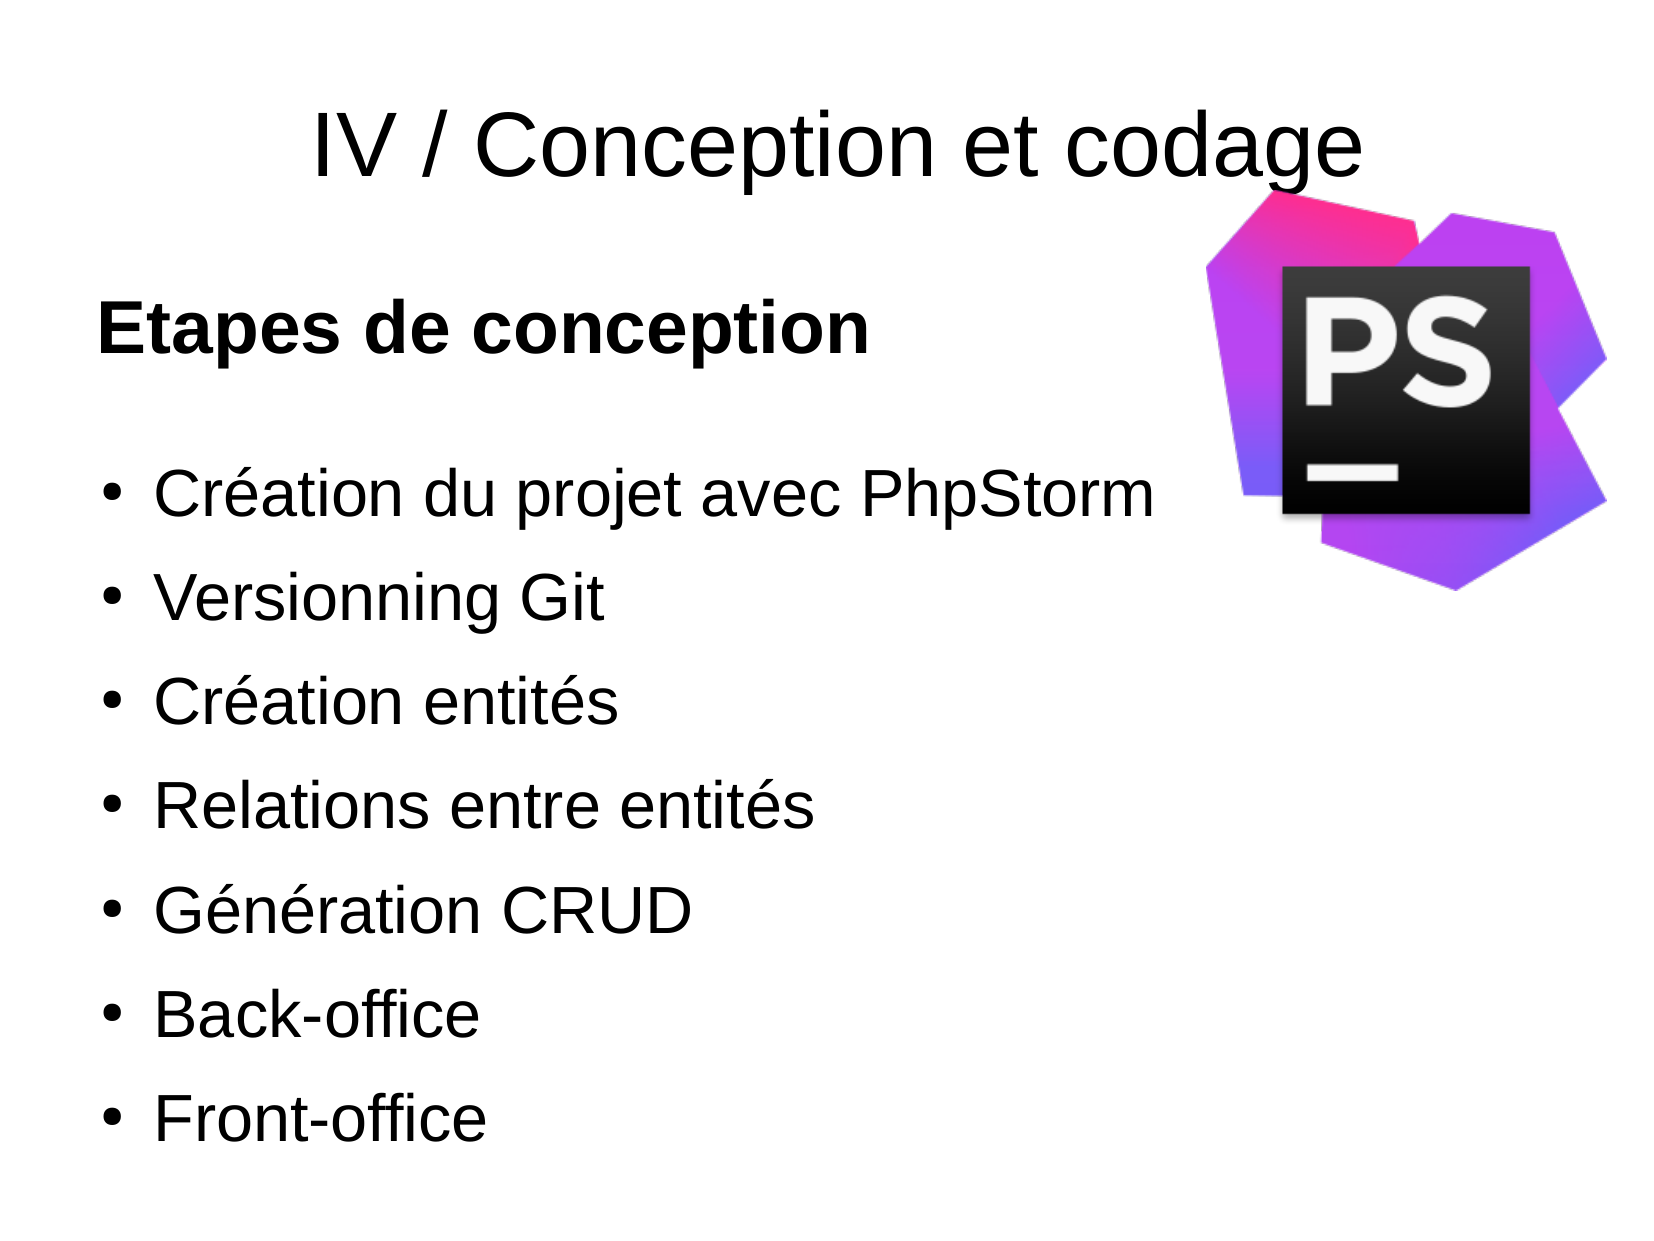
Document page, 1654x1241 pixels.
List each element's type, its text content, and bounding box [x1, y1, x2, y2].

list Création du projet avec PhpStorm Versionning Git Création entités Relations entre entités Génération CRUD Back-office Front-office [82, 455, 1571, 1241]
picture [1206, 190, 1607, 591]
title IV / Conception et codage [94, 40, 1583, 224]
title Etapes de conception [0, 224, 1229, 432]
